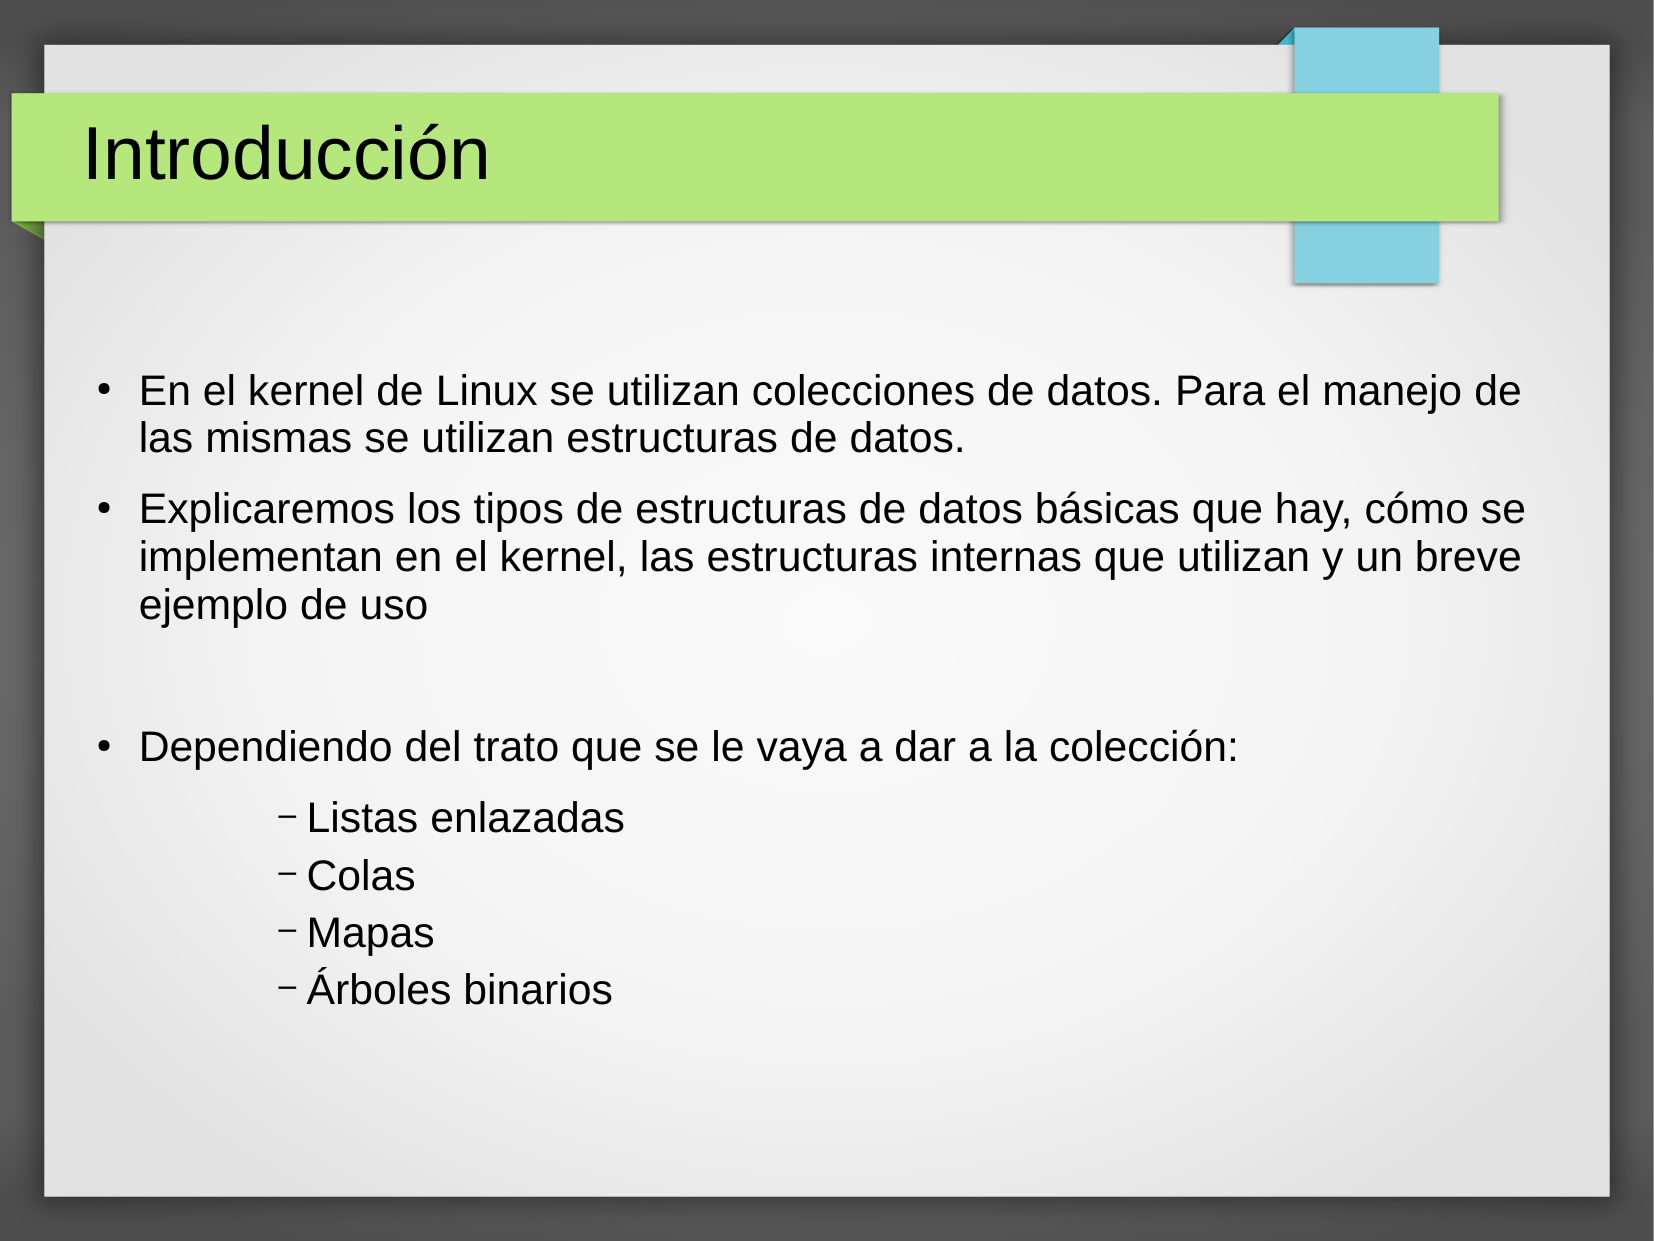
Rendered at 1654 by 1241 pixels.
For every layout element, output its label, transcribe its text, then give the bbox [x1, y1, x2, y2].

list En el kernel de Linux se utilizan colecciones de datos. Para el manejo de las mismas se utilizan estructuras de datos. Explicaremos los tipos de estructuras de datos básicas que hay, cómo se implementan en el kernel, las estructuras internas que utilizan y un breve ejemplo de uso Dependiendo del trato que se le vaya a dar a la colección: Listas enlazadas Colas Mapas Árboles binarios [82, 295, 1571, 1015]
title Introducción [82, 94, 1264, 213]
picture [0, 0, 1654, 1241]
